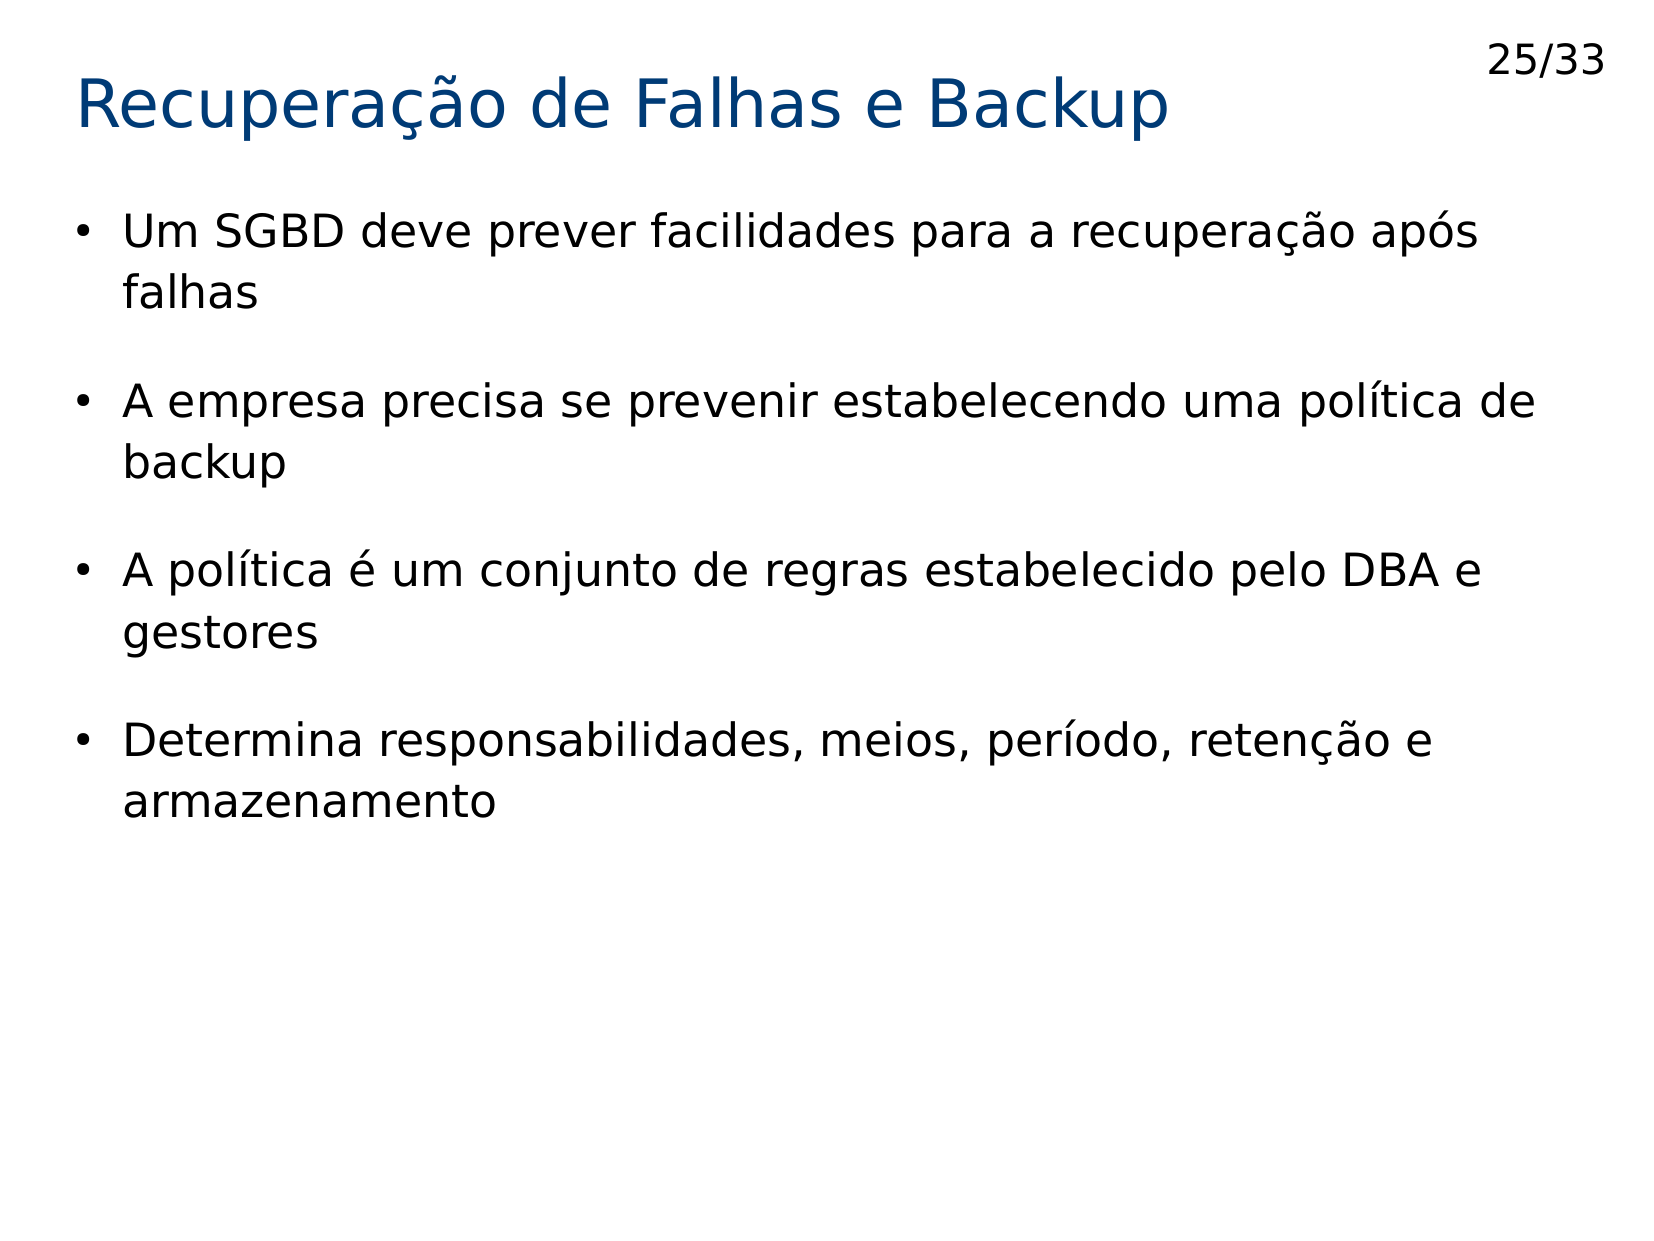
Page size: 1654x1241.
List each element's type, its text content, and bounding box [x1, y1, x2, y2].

list Um SGBD deve prever facilidades para a recuperação após falhas A empresa precisa se prevenir estabelecendo uma política de backup A política é um conjunto de regras estabelecido pelo DBA e gestores Determina responsabilidades, meios, período, retenção e armazenamento [75, 196, 1581, 1144]
title Recuperação de Falhas e Backup [75, 33, 1425, 175]
